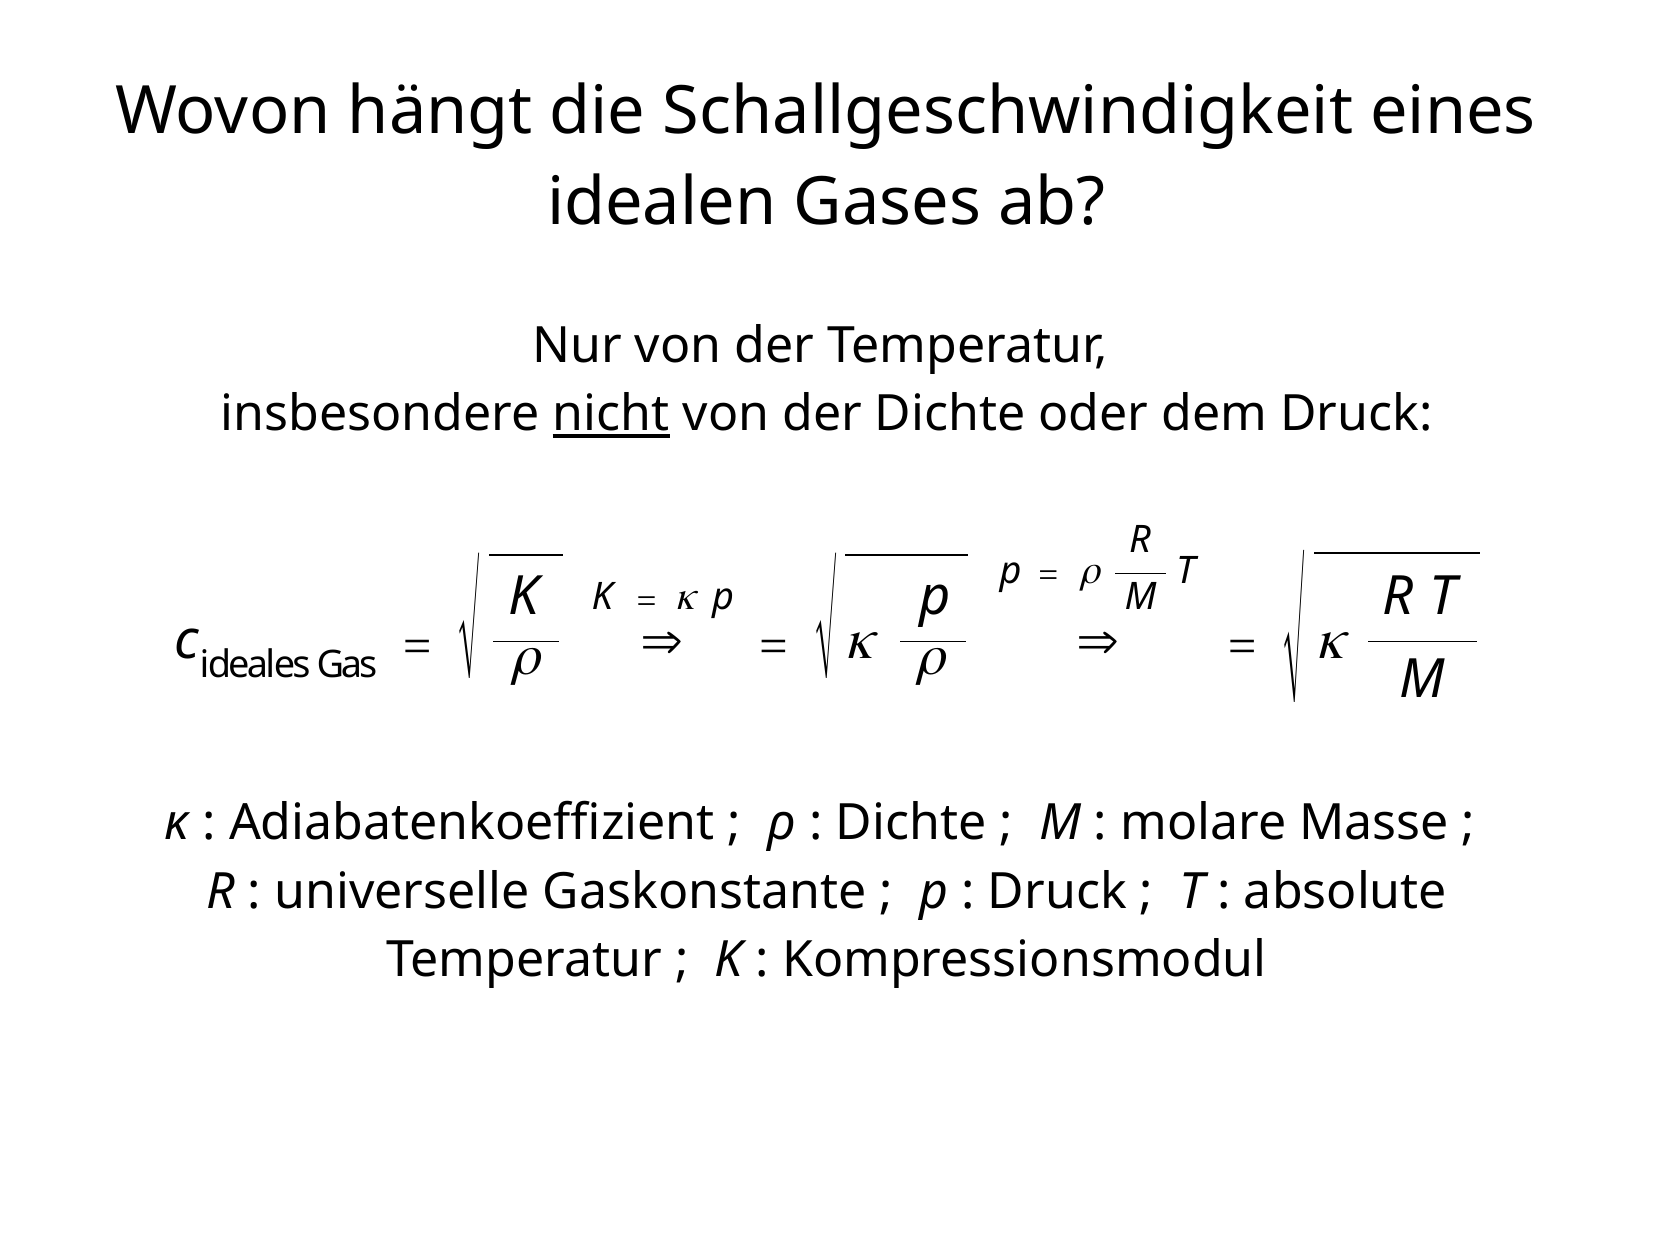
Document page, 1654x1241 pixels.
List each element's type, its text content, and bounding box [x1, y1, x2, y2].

chart [168, 516, 1486, 712]
title Wovon hängt die Schallgeschwindigkeit eines idealen Gases ab? [82, 49, 1571, 257]
subtitle Nur von der Temperatur, insbesondere nicht von der Dichte oder dem Druck: κ : Adiabatenkoeffizient ; ρ : Dichte ; M : molare Masse ; R : universelle Gaskonstante ; p : Druck ; T : absolute Temperatur ; K : Kompressionsmodul [82, 290, 1571, 1010]
